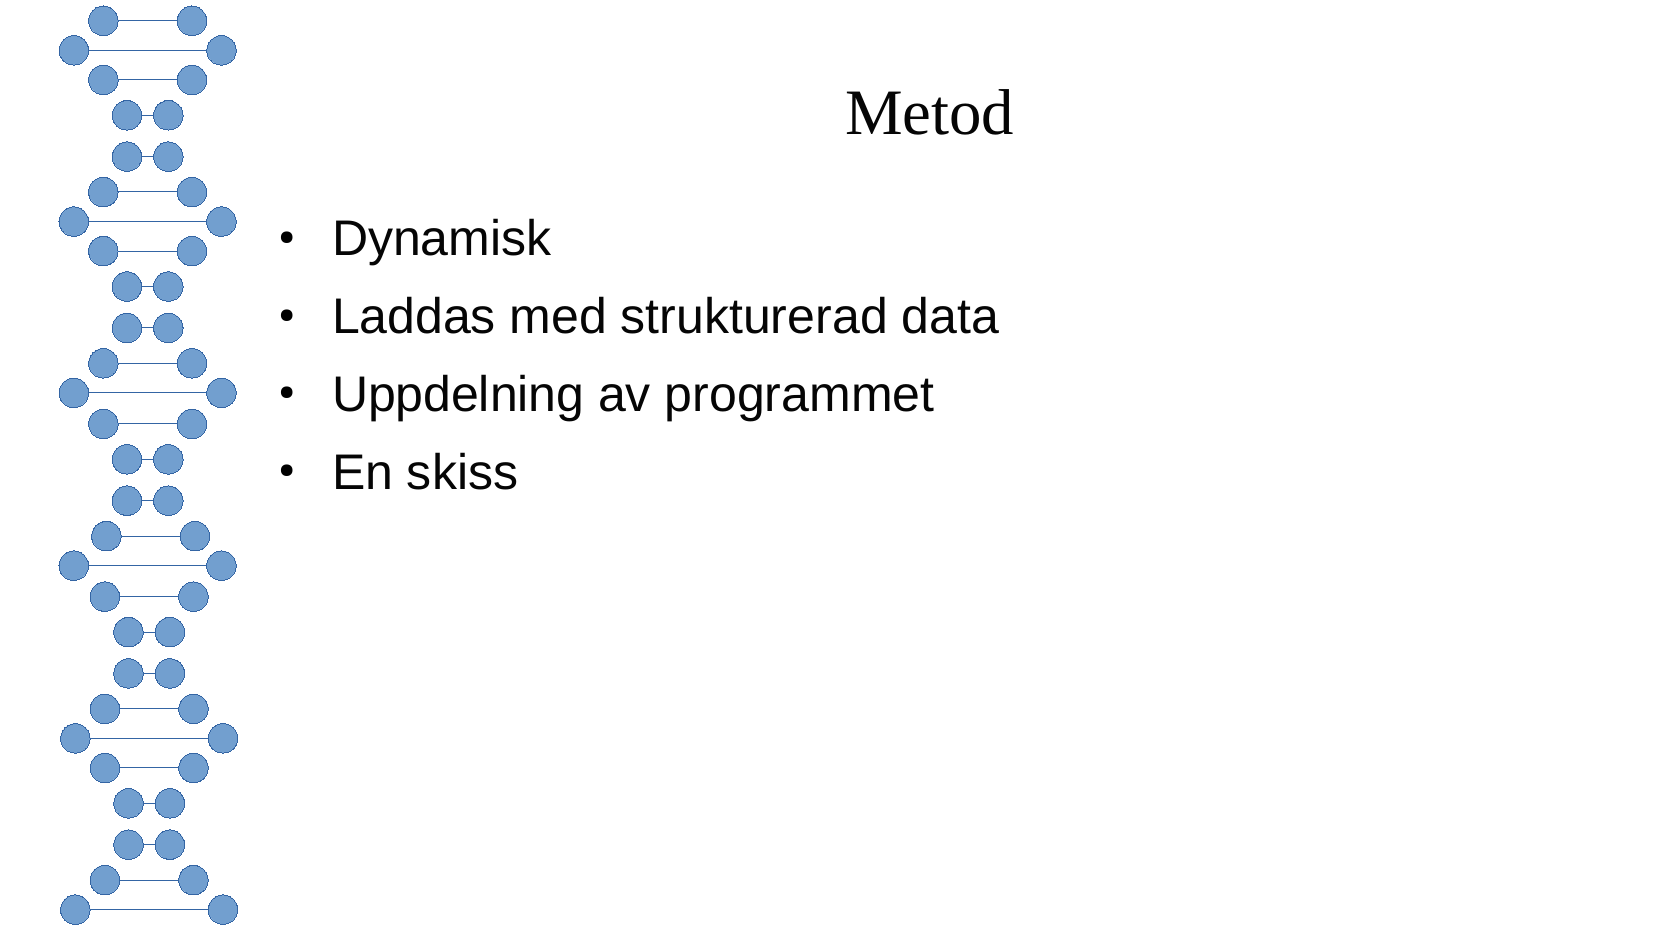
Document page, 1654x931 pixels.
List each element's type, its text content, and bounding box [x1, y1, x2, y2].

list Dynamisk Laddas med strukturerad data Uppdelning av programmet En skiss [261, 210, 1591, 751]
title Metod [265, 35, 1595, 189]
